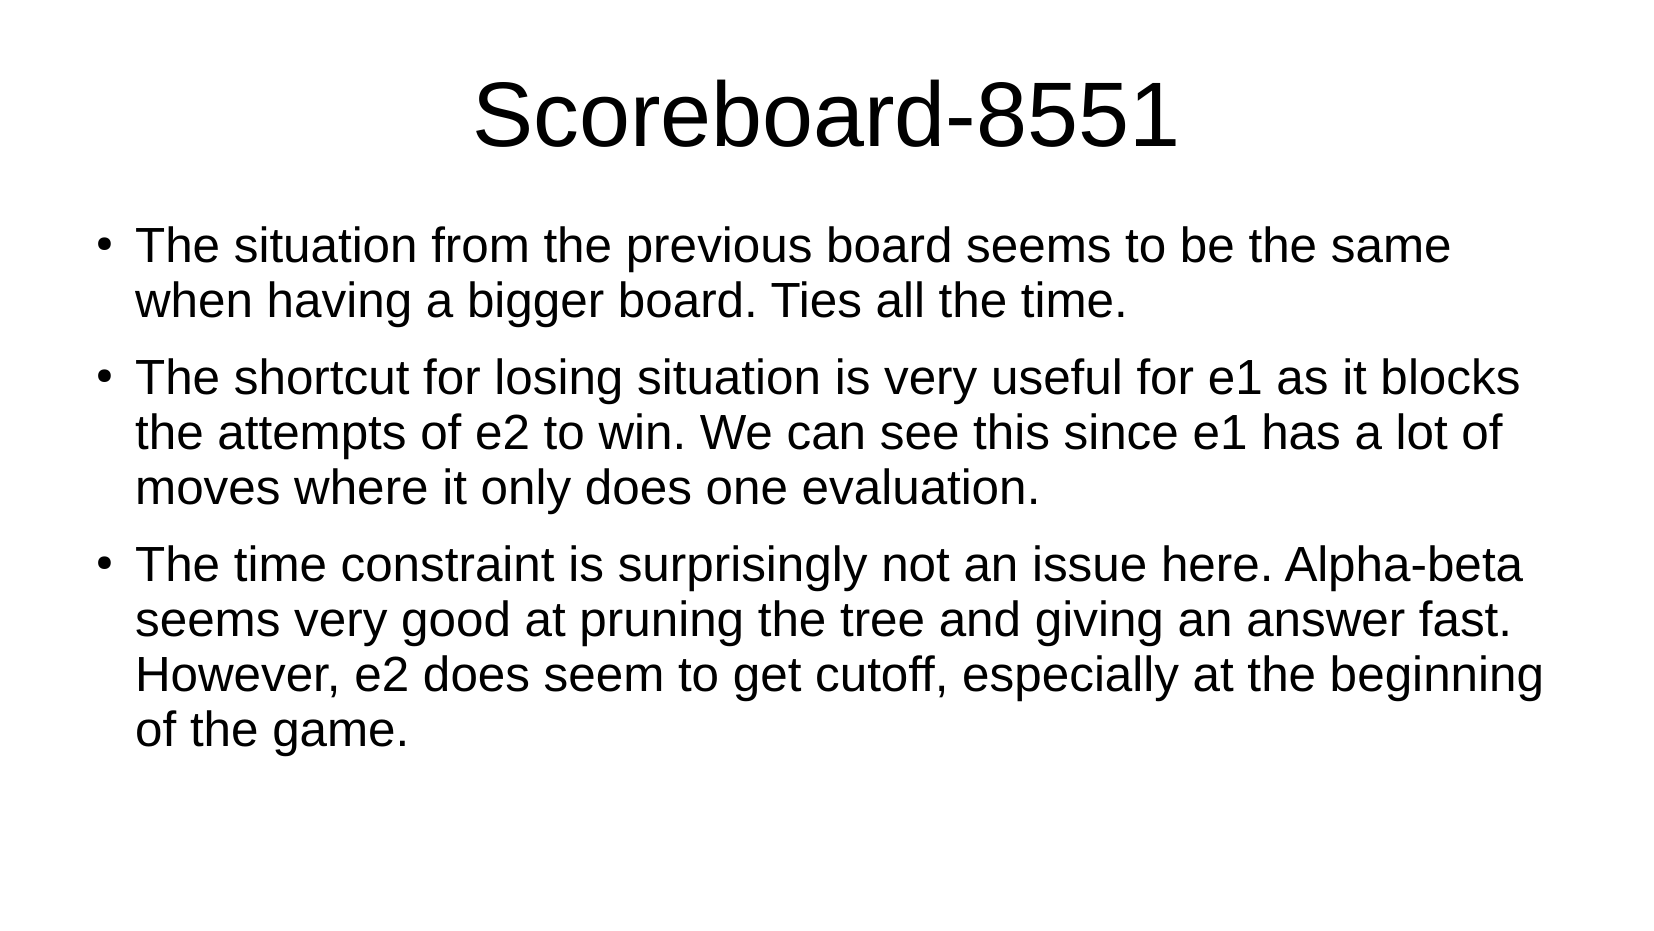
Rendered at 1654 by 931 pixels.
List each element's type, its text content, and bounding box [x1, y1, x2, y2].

list The situation from the previous board seems to be the same when having a bigger board. Ties all the time. The shortcut for losing situation is very useful for e1 as it blocks the attempts of e2 to win. We can see this since e1 has a lot of moves where it only does one evaluation. The time constraint is surprisingly not an issue here. Alpha-beta seems very good at pruning the tree and giving an answer fast. However, e2 does seem to get cutoff, especially at the beginning of the game. [82, 217, 1571, 758]
title Scoreboard-8551 [82, 37, 1571, 193]
